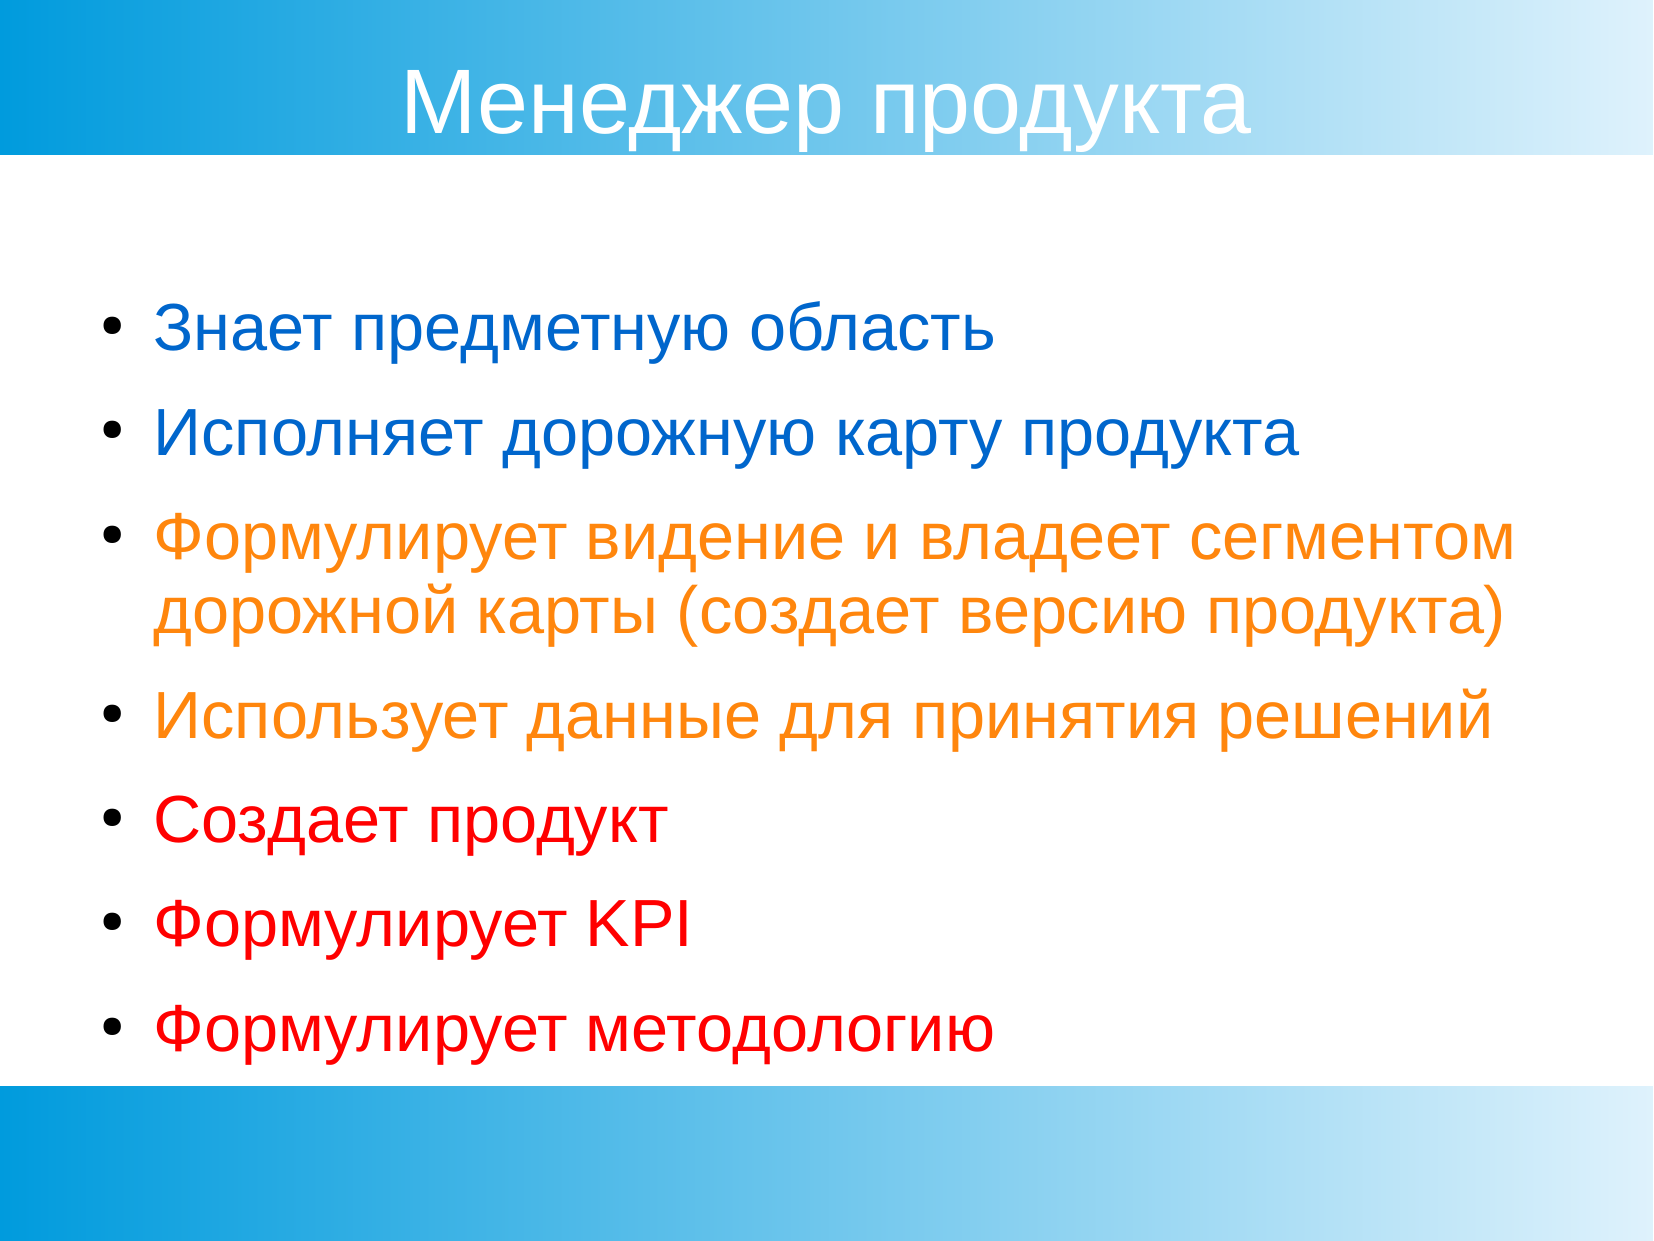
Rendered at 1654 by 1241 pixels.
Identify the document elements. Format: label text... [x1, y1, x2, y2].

list Знает предметную область Исполняет дорожную карту продукта Формулирует видение и владеет сегментом дорожной карты (создает версию продукта) Использует данные для принятия решений Создает продукт Формулирует KPI Формулирует методологию [82, 290, 1571, 1010]
title Менеджер продукта [82, 49, 1571, 155]
